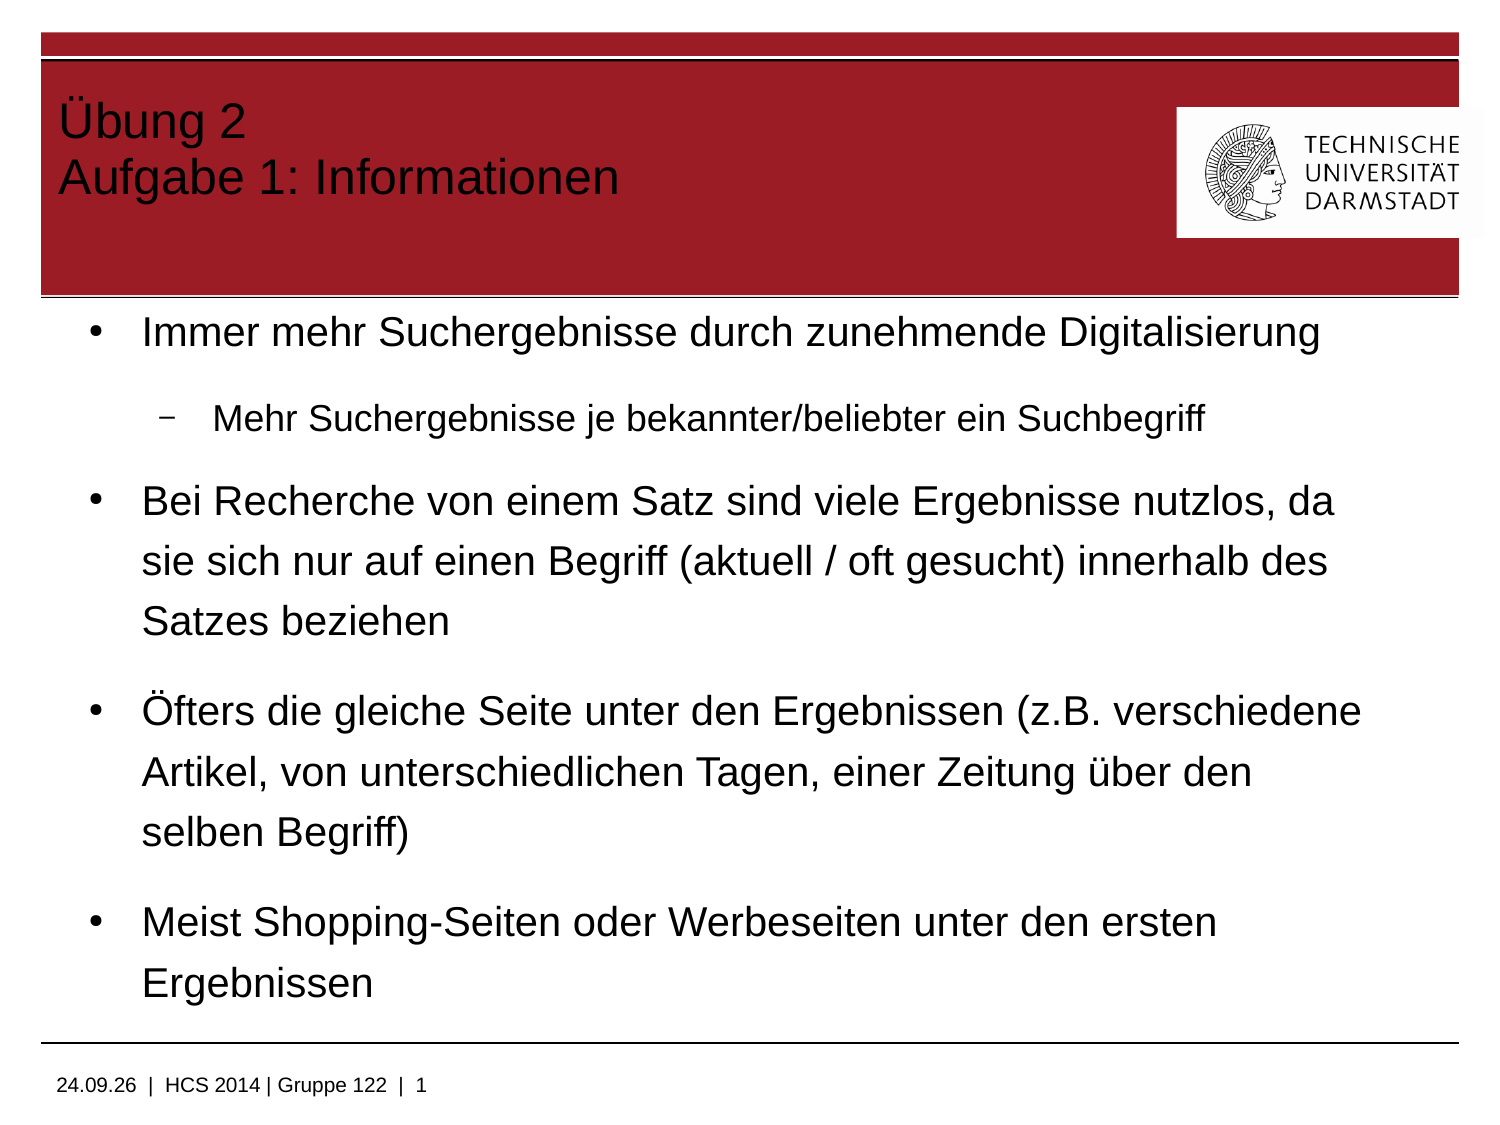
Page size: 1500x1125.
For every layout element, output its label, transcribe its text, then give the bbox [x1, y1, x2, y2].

title Übung 2 Aufgabe 1: Informationen [58, 80, 1149, 218]
list Immer mehr Suchergebnisse durch zunehmende Digitalisierung Mehr Suchergebnisse je bekannter/beliebter ein Suchbegriff Bei Recherche von einem Satz sind viele Ergebnisse nutzlos, da sie sich nur auf einen Begriff (aktuell / oft gesucht) innerhalb des Satzes beziehen Öfters die gleiche Seite unter den Ergebnissen (z.B. verschiedene Artikel, von unterschiedlichen Tagen, einer Zeitung über den selben Begriff) Meist Shopping-Seiten oder Werbeseiten unter den ersten Ergebnissen [70, 295, 1391, 1001]
picture [1176, 107, 1484, 238]
